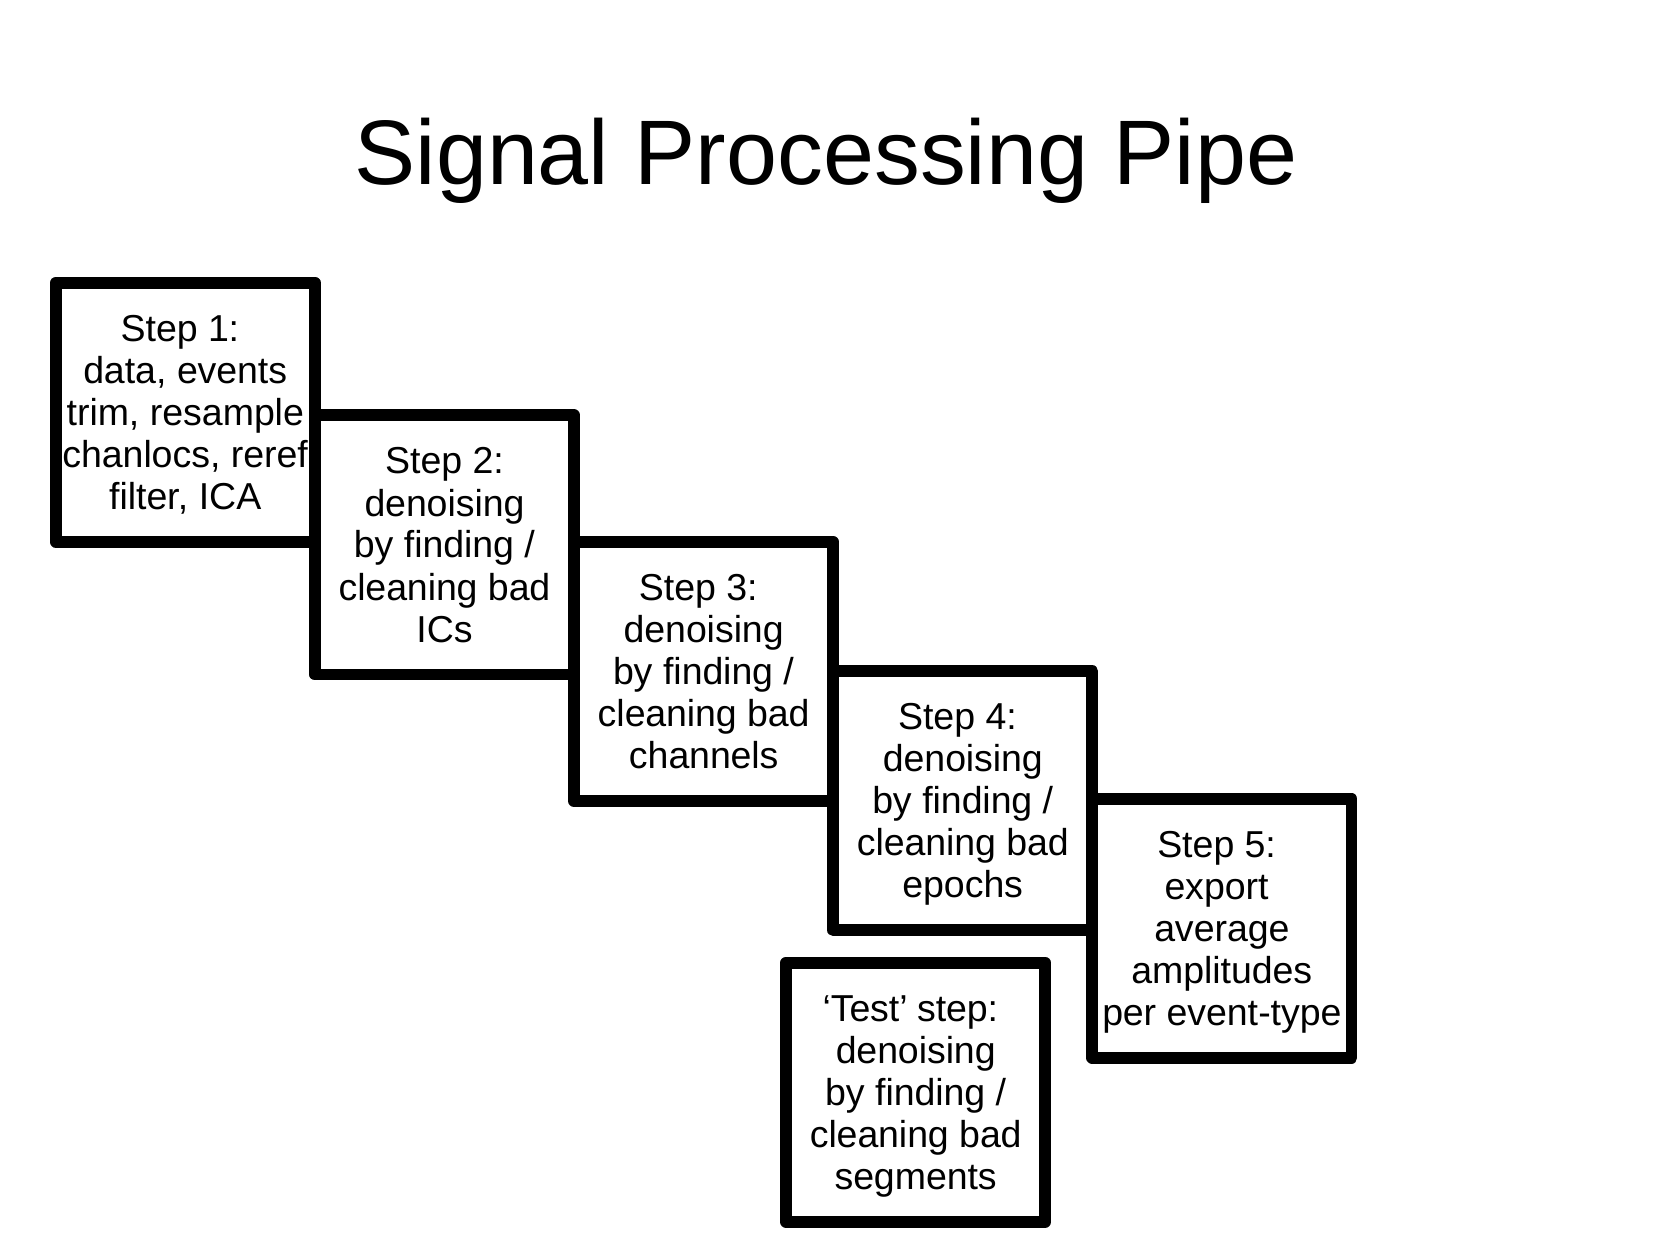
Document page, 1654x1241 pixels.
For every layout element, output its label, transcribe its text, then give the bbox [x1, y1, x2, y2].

title Signal Processing Pipe [82, 49, 1571, 257]
text_box Step 2: denoising by finding / cleaning bad ICs [314, 415, 575, 675]
text_box Step 1: data, events trim, resample chanlocs, reref filter, ICA [55, 282, 315, 542]
text_box Step 4: denoising by finding / cleaning bad epochs [833, 671, 1093, 931]
text_box ‘Test’ step: denoising by finding / cleaning bad segments [786, 962, 1046, 1222]
text_box Step 3: denoising by finding / cleaning bad channels [574, 541, 834, 802]
text_box Step 5: export average amplitudes per event-type [1092, 798, 1352, 1058]
